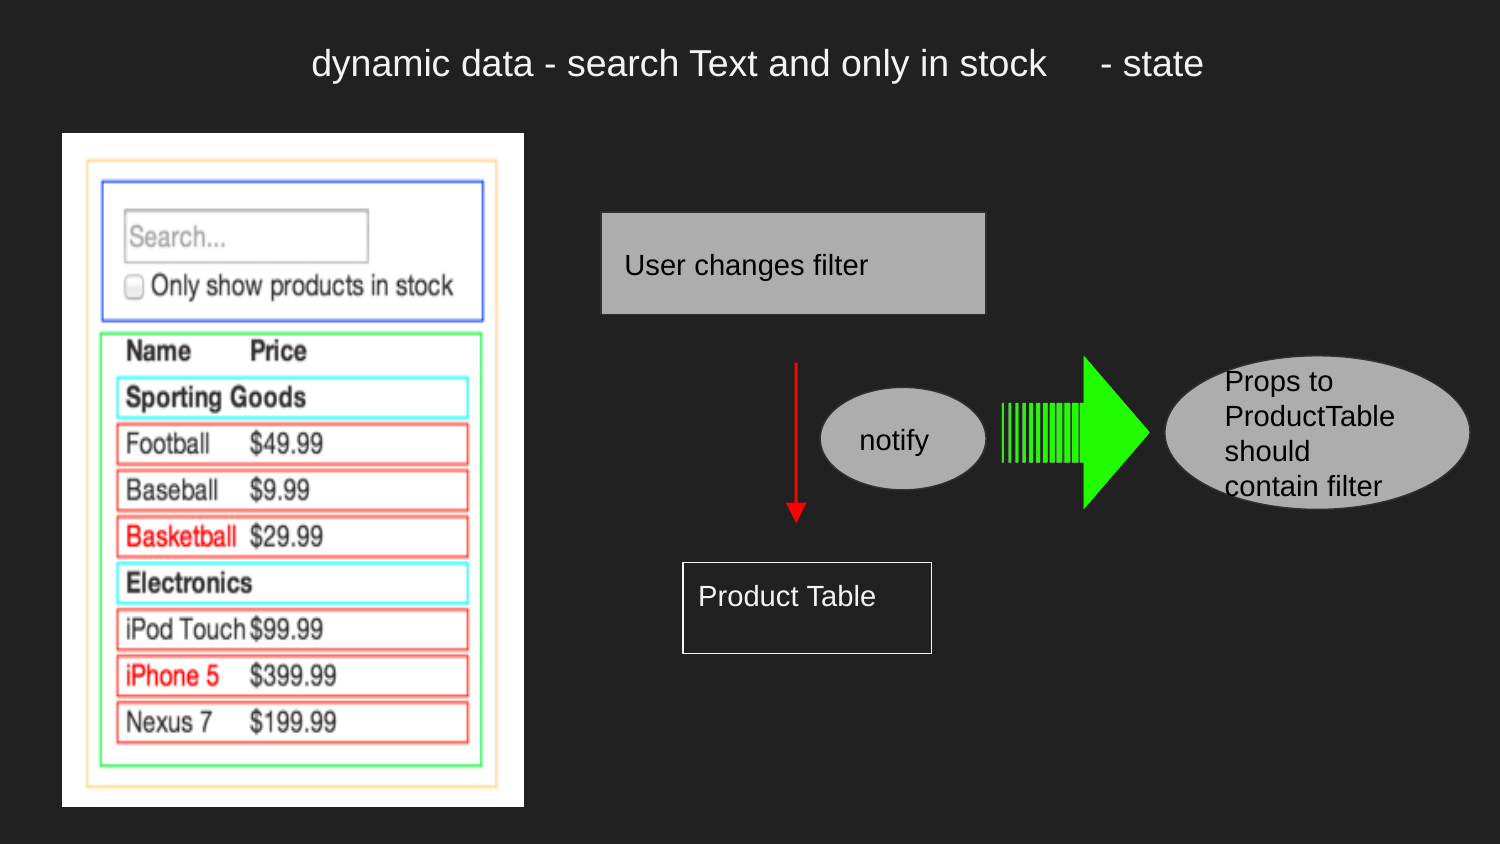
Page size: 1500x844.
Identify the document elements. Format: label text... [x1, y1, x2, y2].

text_box Props to ProductTable should contain filter [1164, 355, 1471, 510]
picture [1001, 355, 1150, 510]
text_box Product Table [683, 562, 932, 654]
text_box - state [1085, 23, 1471, 107]
text_box notify [820, 387, 987, 490]
picture [62, 133, 524, 807]
text_box User changes filter [601, 211, 987, 315]
text_box dynamic data - search Text and only in stock [296, 23, 1085, 107]
